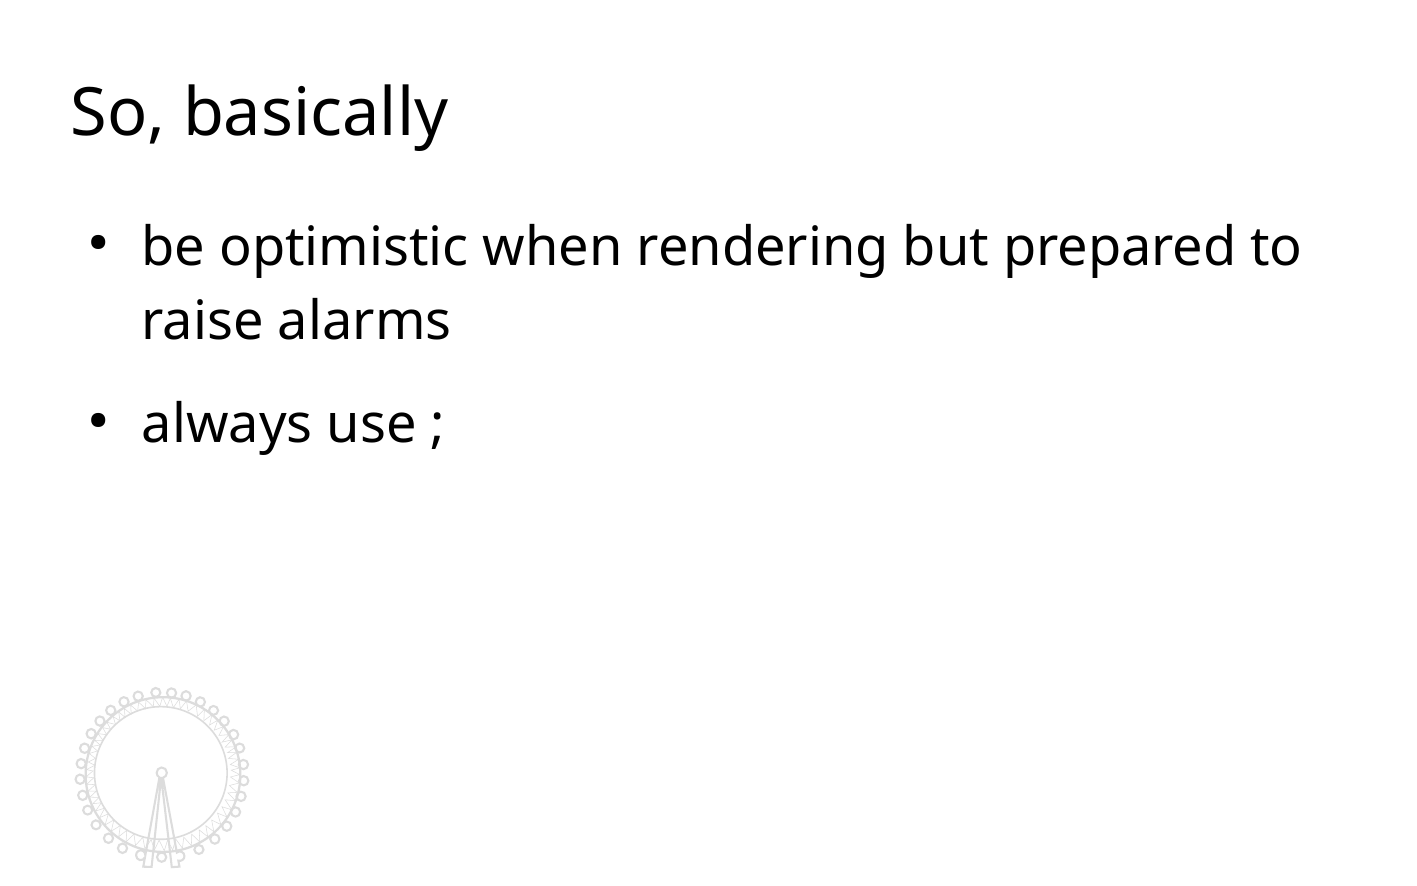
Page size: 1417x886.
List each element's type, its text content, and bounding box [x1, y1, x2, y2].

list be optimistic when rendering but prepared to raise alarms always use ; [70, 207, 1318, 721]
title So, basically [70, 35, 1346, 184]
